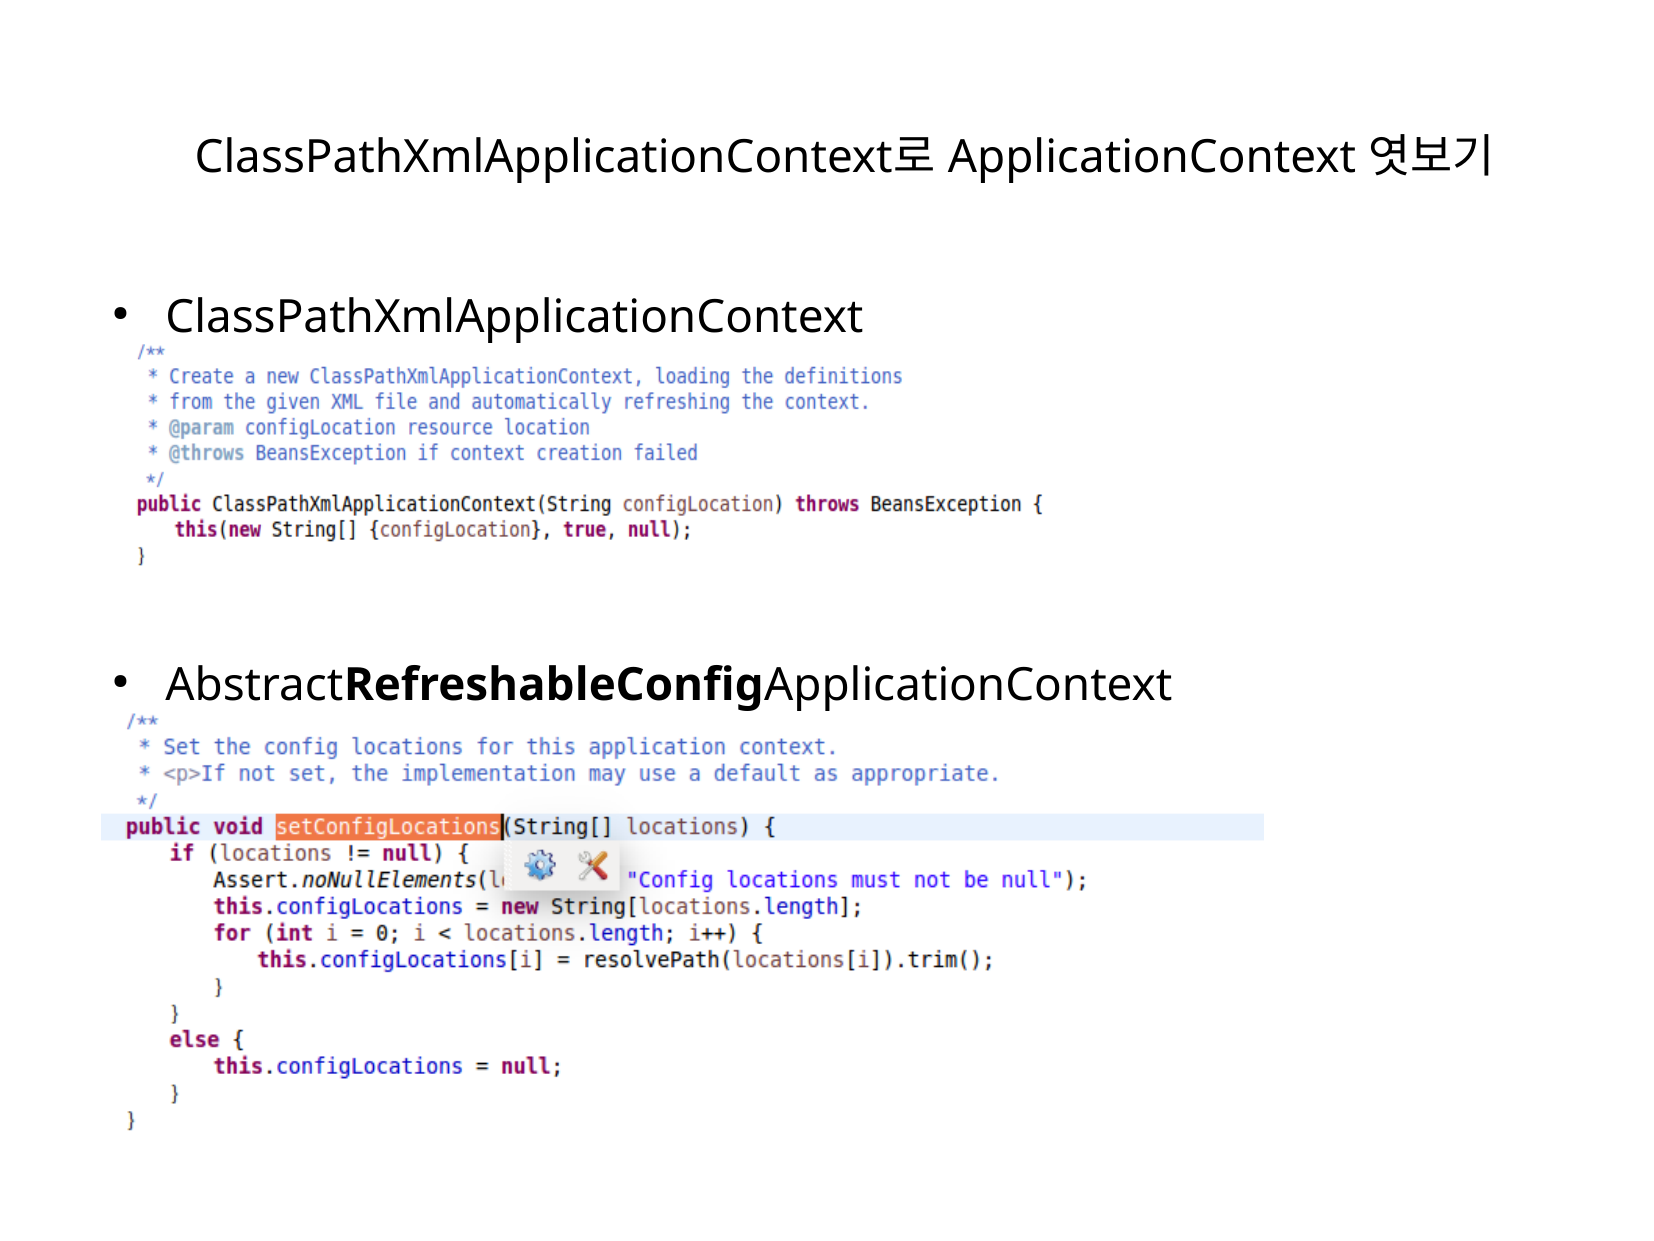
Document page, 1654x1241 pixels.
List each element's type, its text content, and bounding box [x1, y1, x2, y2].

title ClassPathXmlApplicationContext로 ApplicationContext 엿보기 [82, 49, 1571, 257]
picture [101, 1003, 1264, 1146]
list ClassPathXmlApplicationContext AbstractRefreshableConfigApplicationContext [94, 283, 1583, 1003]
